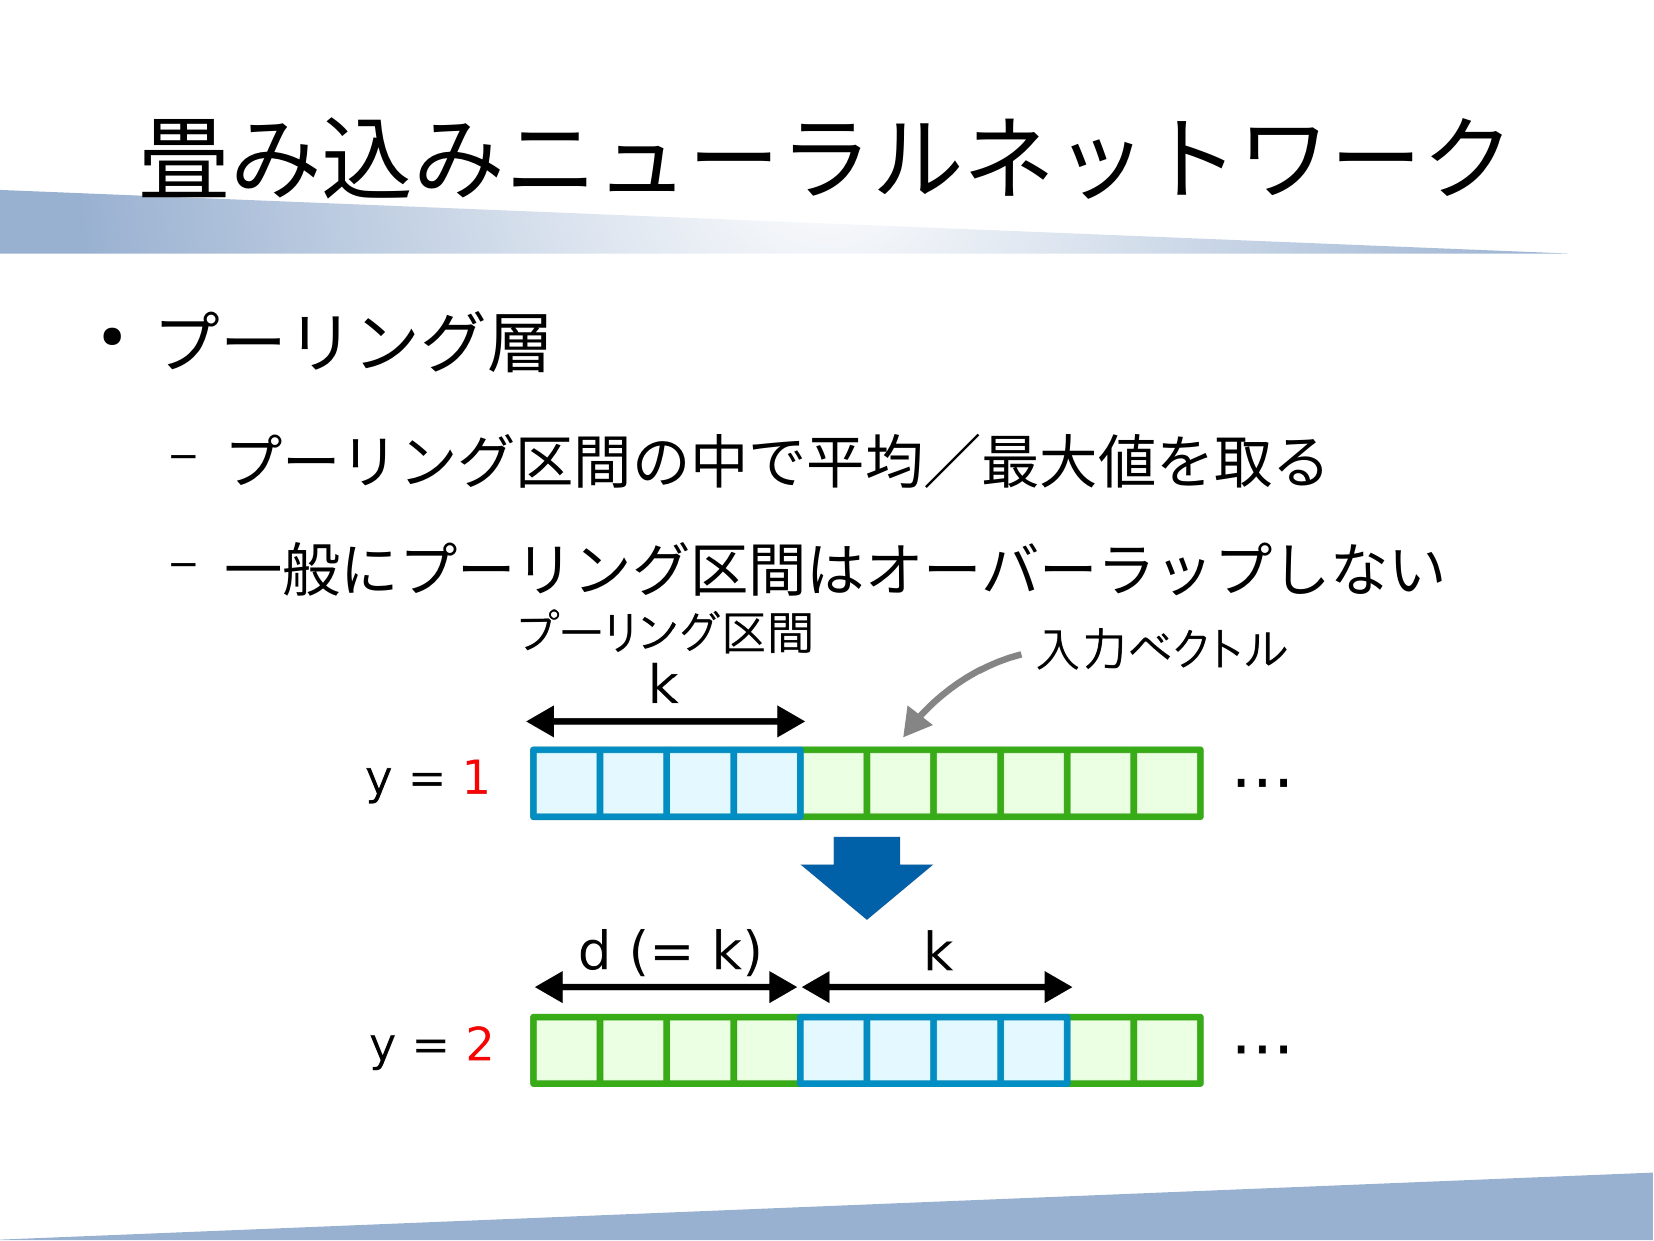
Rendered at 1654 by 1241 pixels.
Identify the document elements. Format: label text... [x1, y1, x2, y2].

picture [804, 1021, 863, 1080]
title 畳み込みニューラルネットワーク [82, 49, 1571, 257]
list プーリング層 プーリング区間の中で平均／最大値を取る 一般にプーリング区間はオーバーラップしない [82, 290, 1571, 626]
picture [366, 609, 1287, 1087]
picture [1004, 1021, 1064, 1080]
picture [871, 1021, 930, 1080]
picture [937, 1021, 997, 1080]
